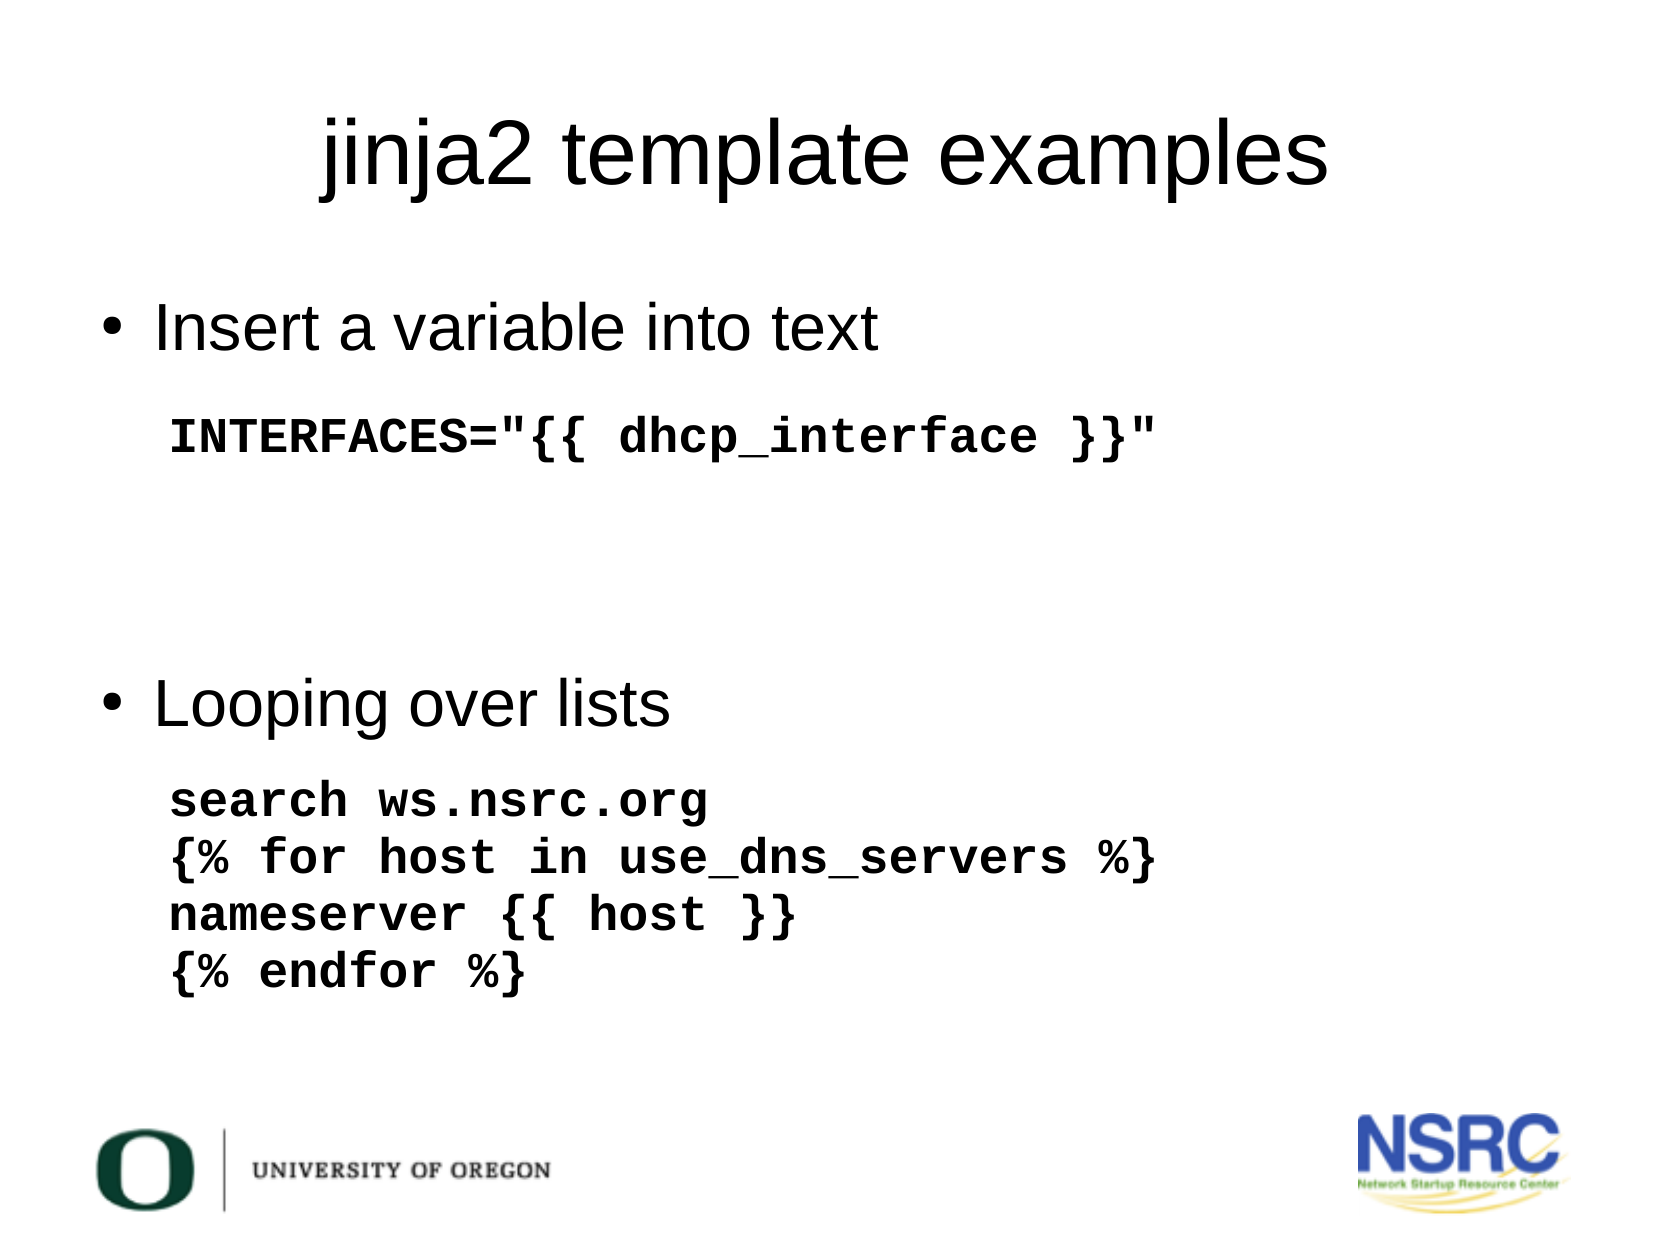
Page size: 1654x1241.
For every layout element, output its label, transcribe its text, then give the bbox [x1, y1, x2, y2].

text_box INTERFACES="{{ dhcp_interface }}" [153, 403, 1654, 475]
text_box search ws.nsrc.org {% for host in use_dns_servers %} nameserver {{ host }} {% endfor %} [153, 767, 1654, 1010]
list Looping over lists [82, 665, 1571, 768]
picture [1358, 1113, 1571, 1216]
list Insert a variable into text [82, 290, 1571, 634]
picture [82, 1125, 566, 1216]
title jinja2 template examples [82, 49, 1571, 257]
